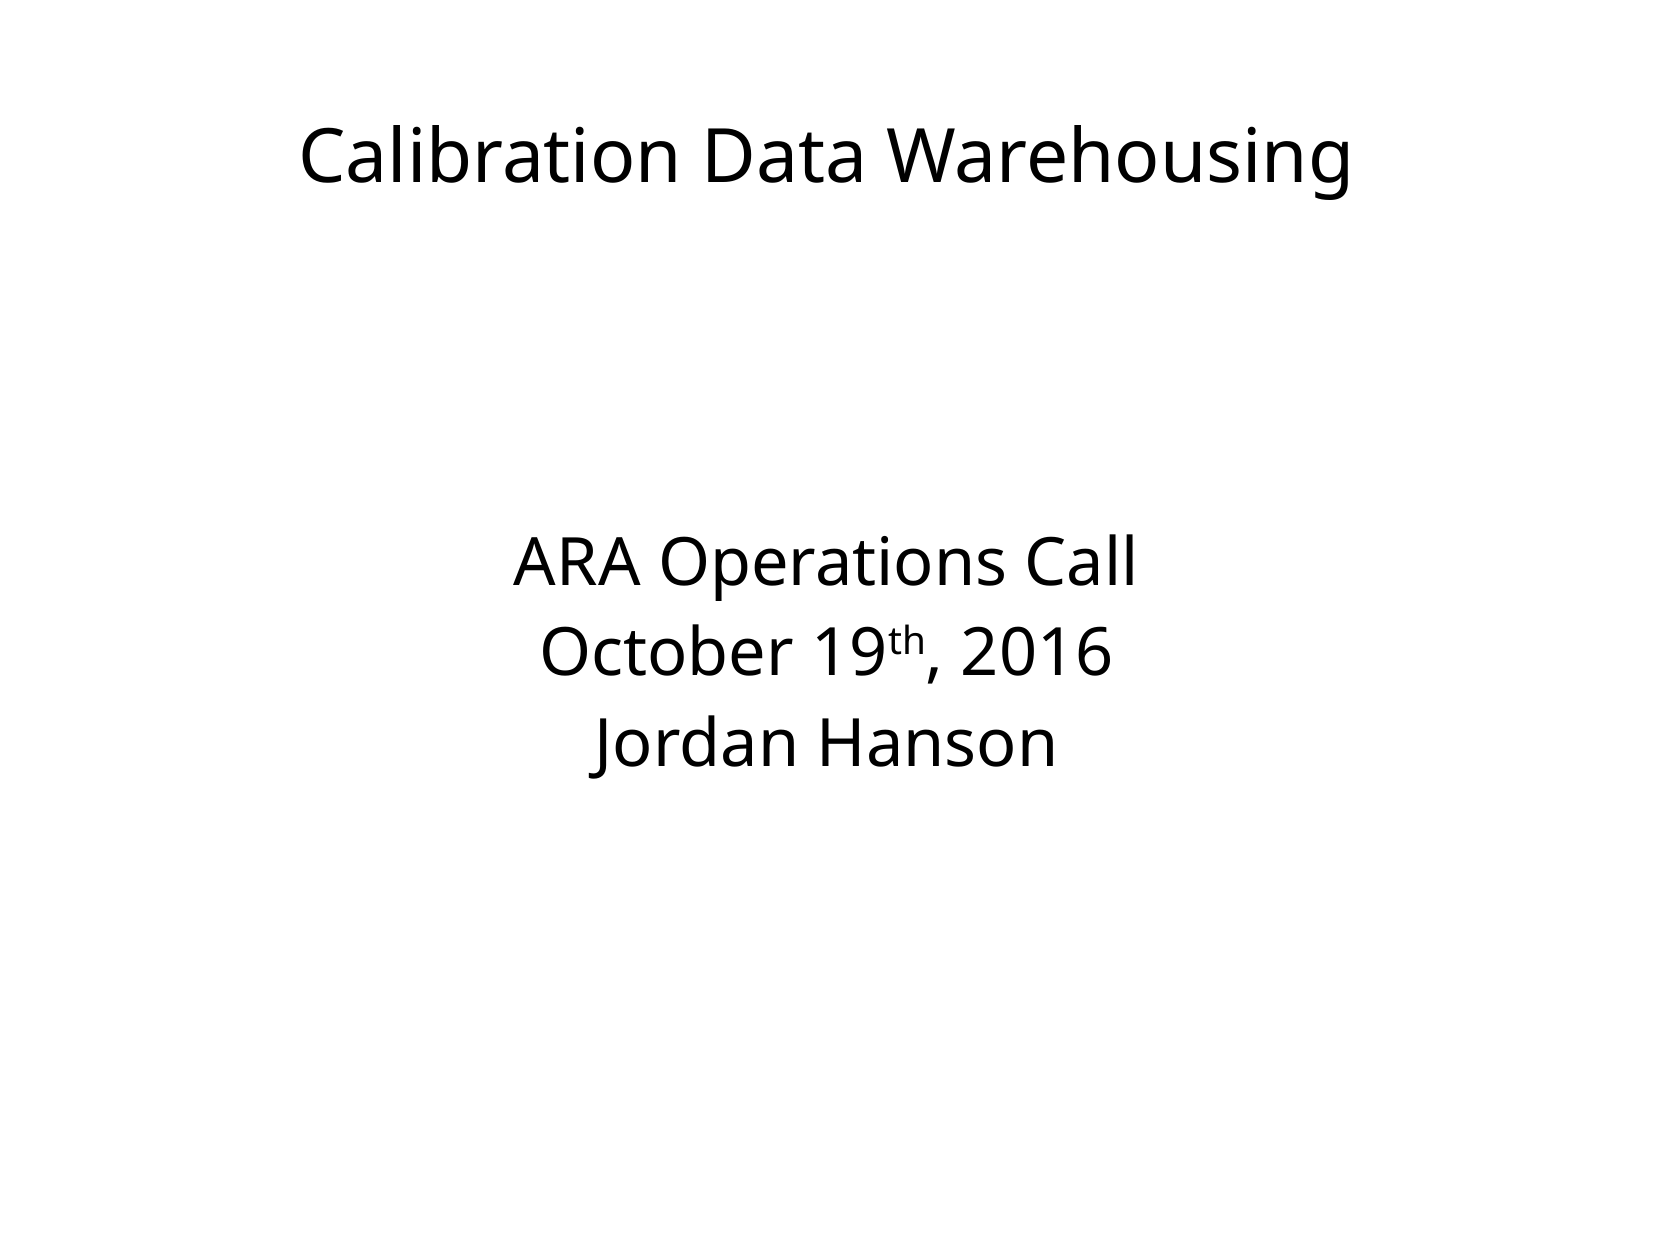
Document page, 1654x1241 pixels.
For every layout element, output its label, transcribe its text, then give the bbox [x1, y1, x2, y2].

title Calibration Data Warehousing [82, 49, 1571, 257]
subtitle ARA Operations Call October 19th, 2016 Jordan Hanson [82, 290, 1571, 1010]
